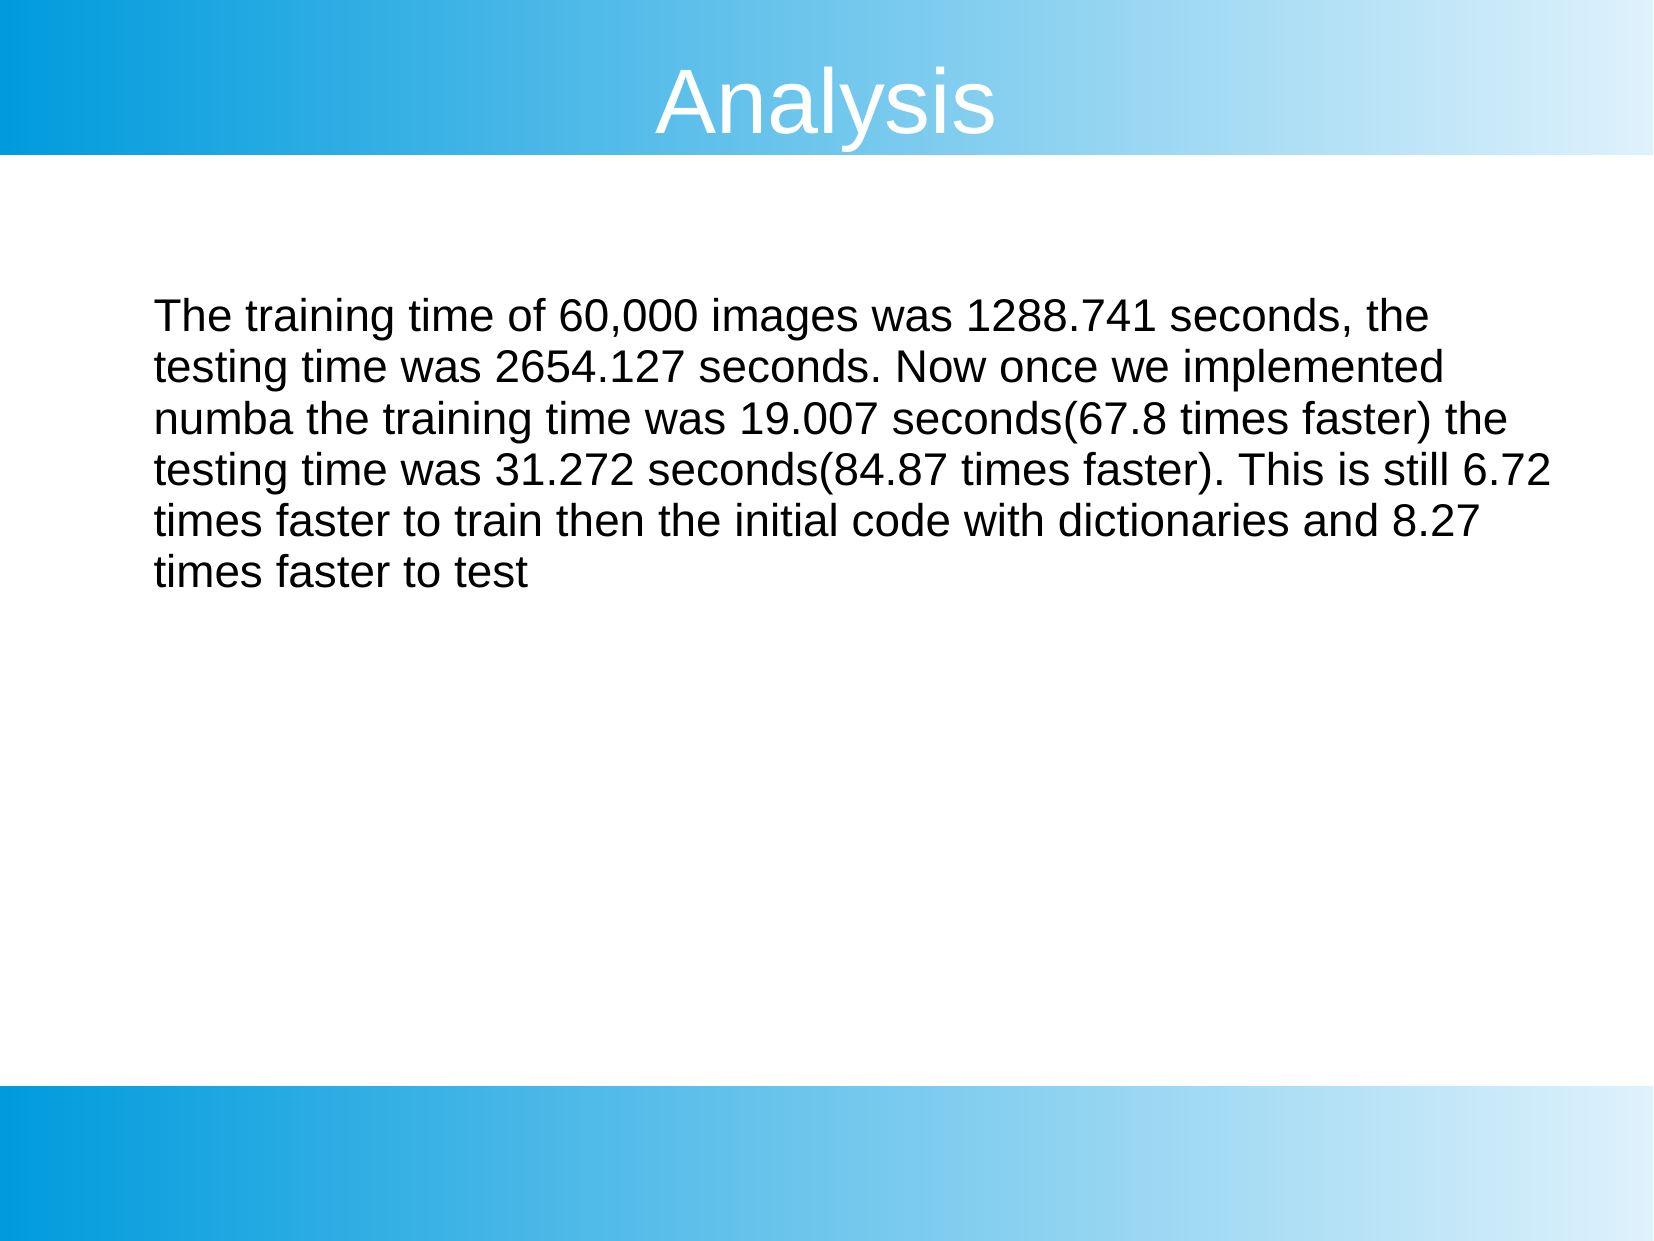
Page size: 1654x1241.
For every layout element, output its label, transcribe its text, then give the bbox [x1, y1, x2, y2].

title Analysis [82, 49, 1571, 155]
list The training time of 60,000 images was 1288.741 seconds, the testing time was 2654.127 seconds. Now once we implemented numba the training time was 19.007 seconds(67.8 times faster) the testing time was 31.272 seconds(84.87 times faster). This is still 6.72 times faster to train then the initial code with dictionaries and 8.27 times faster to test [82, 290, 1571, 1010]
